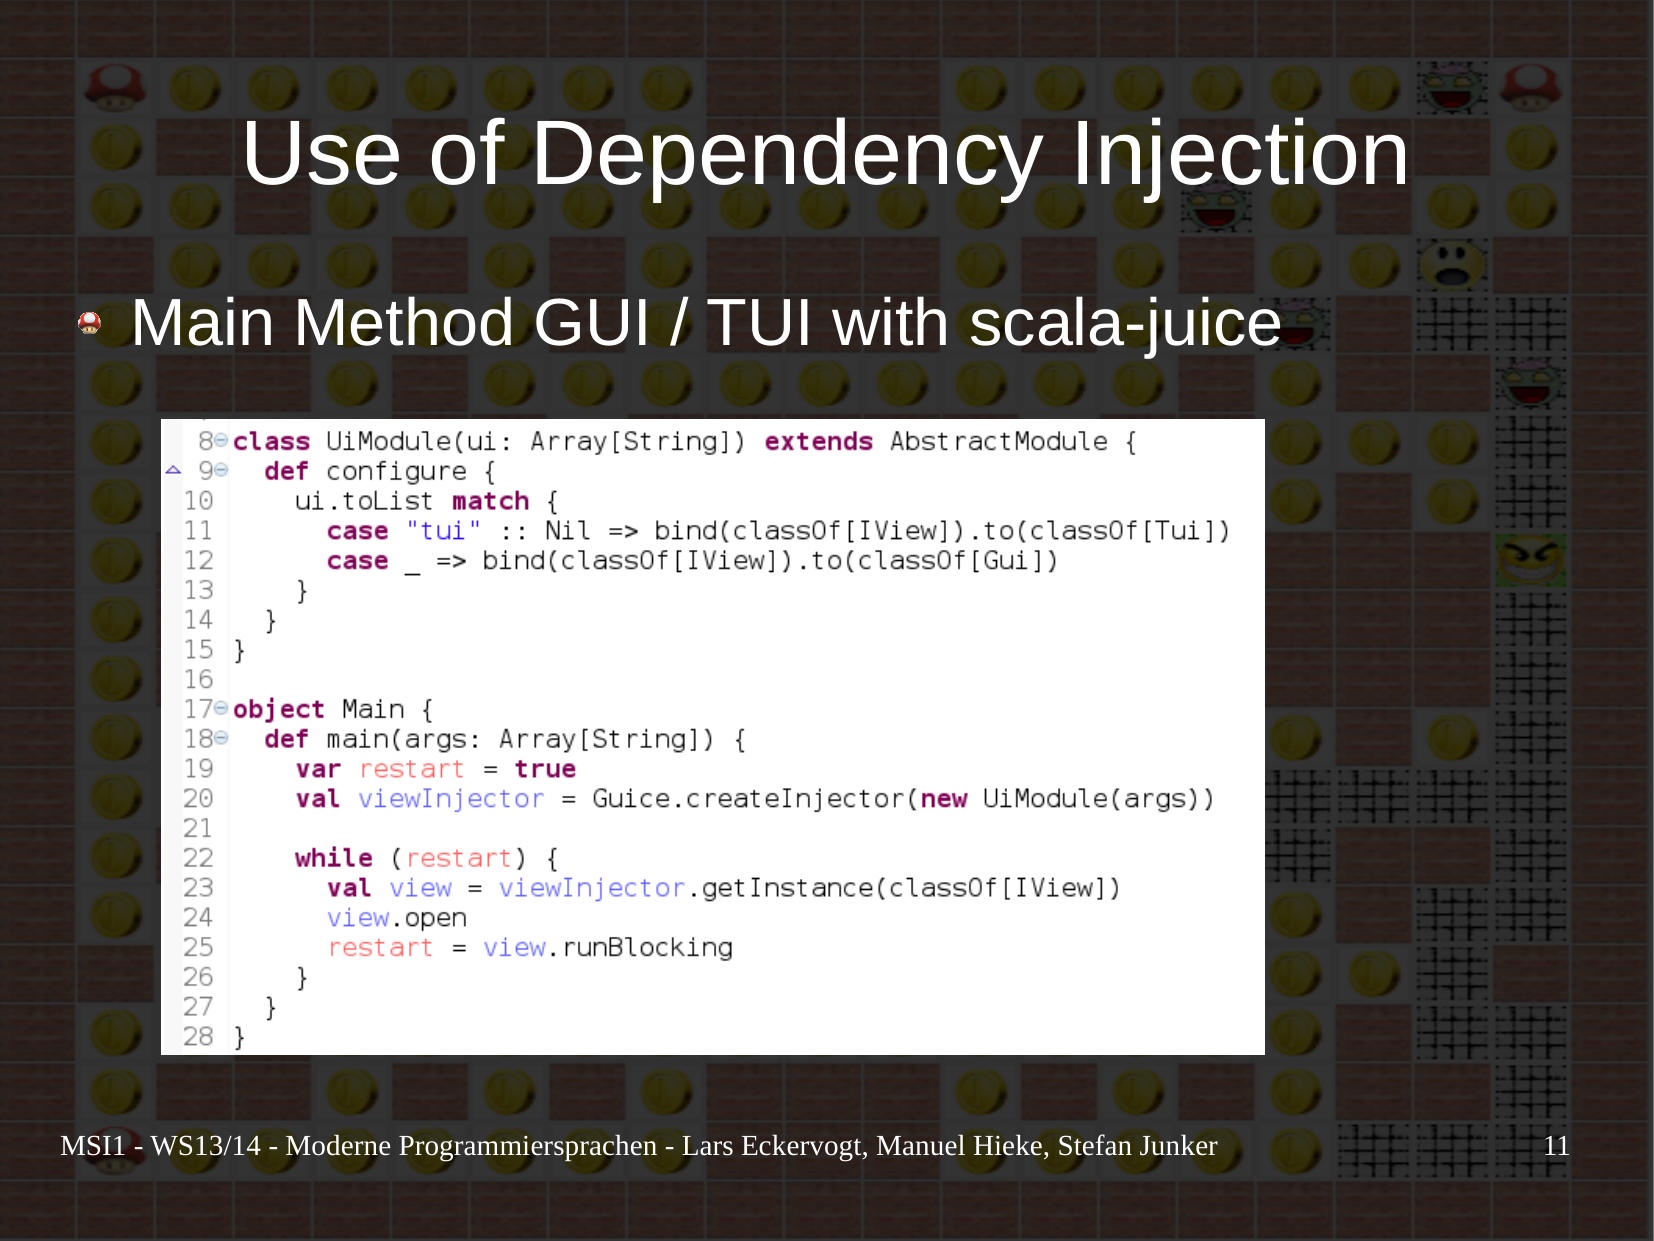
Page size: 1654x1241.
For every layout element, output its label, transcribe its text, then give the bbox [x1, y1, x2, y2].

picture [0, 0, 1654, 1241]
title Use of Dependency Injection [82, 49, 1571, 257]
list Main Method GUI / TUI with scala-juice [60, 285, 1549, 1005]
